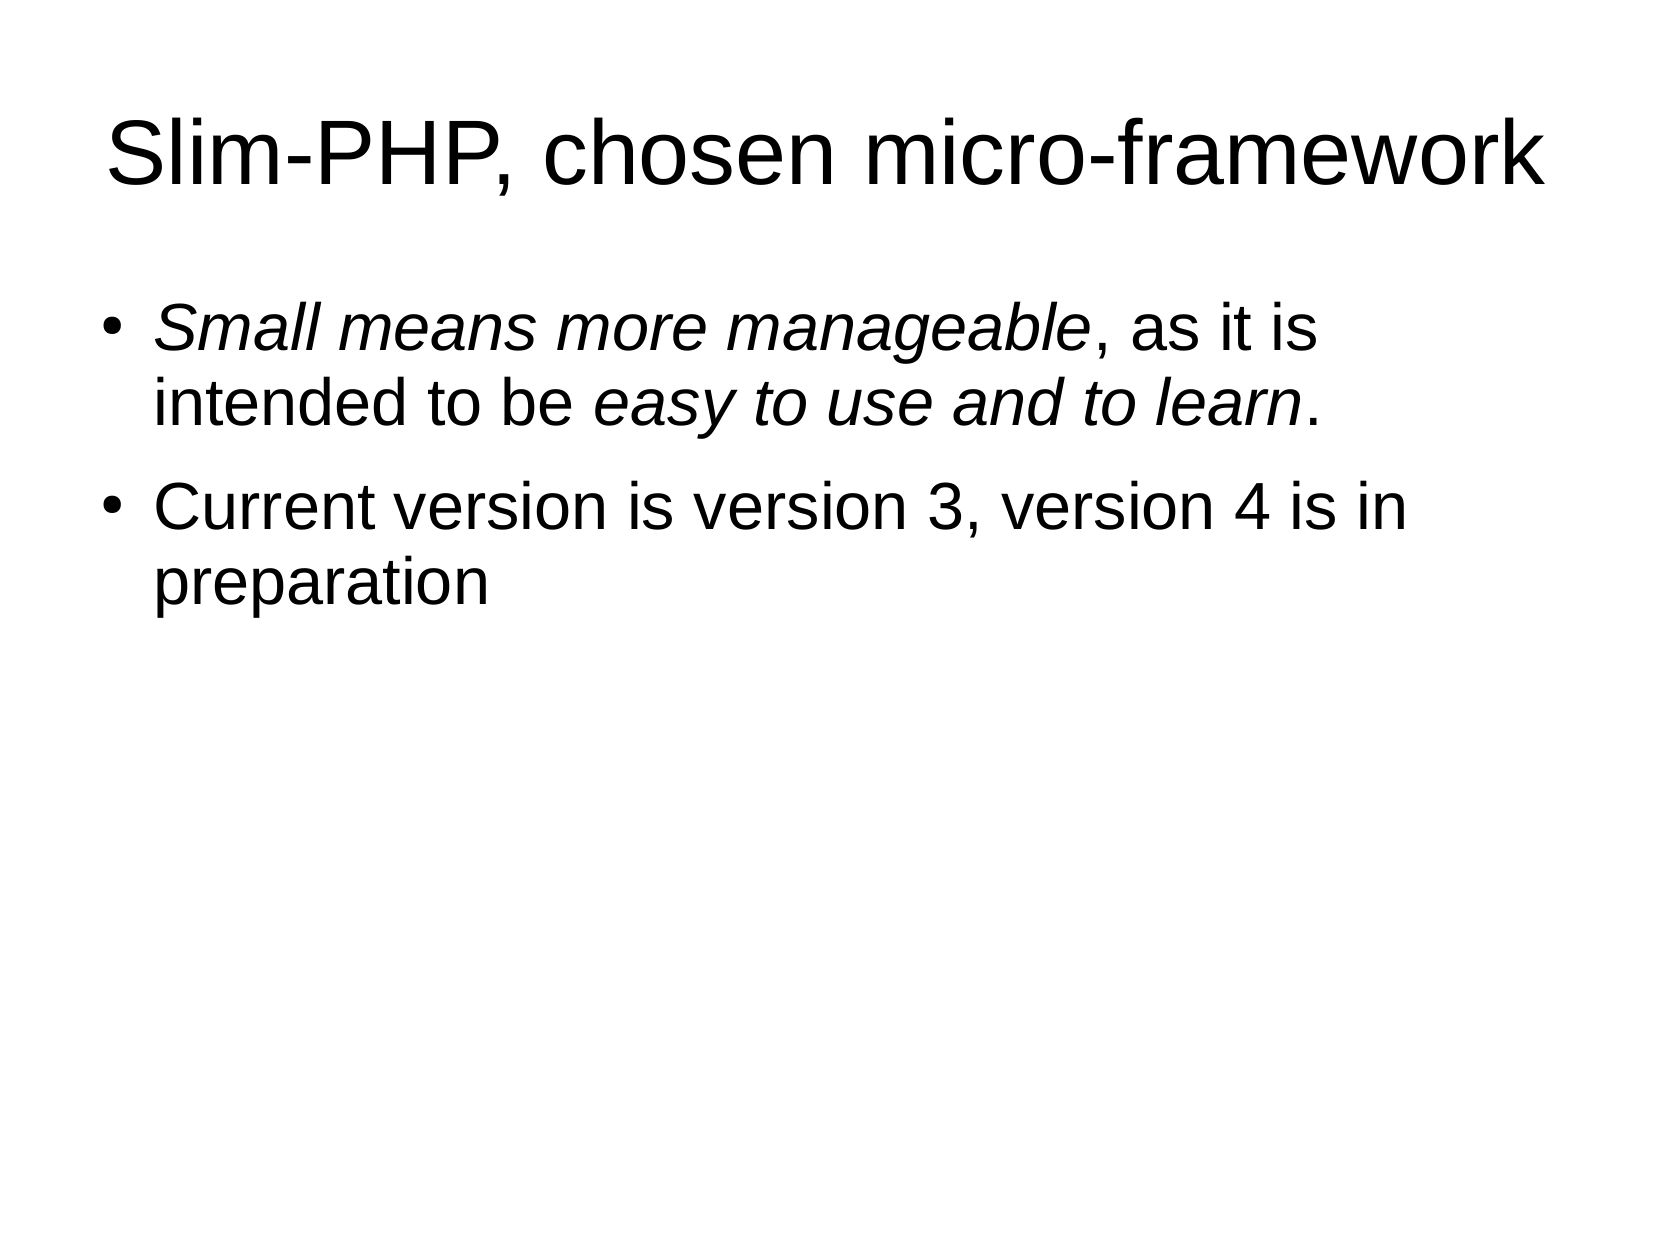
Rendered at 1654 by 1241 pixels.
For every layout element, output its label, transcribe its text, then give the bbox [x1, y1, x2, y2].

list Small means more manageable, as it is intended to be easy to use and to learn. Current version is version 3, version 4 is in preparation [82, 290, 1571, 1010]
title Slim-PHP, chosen micro-framework [82, 49, 1571, 257]
